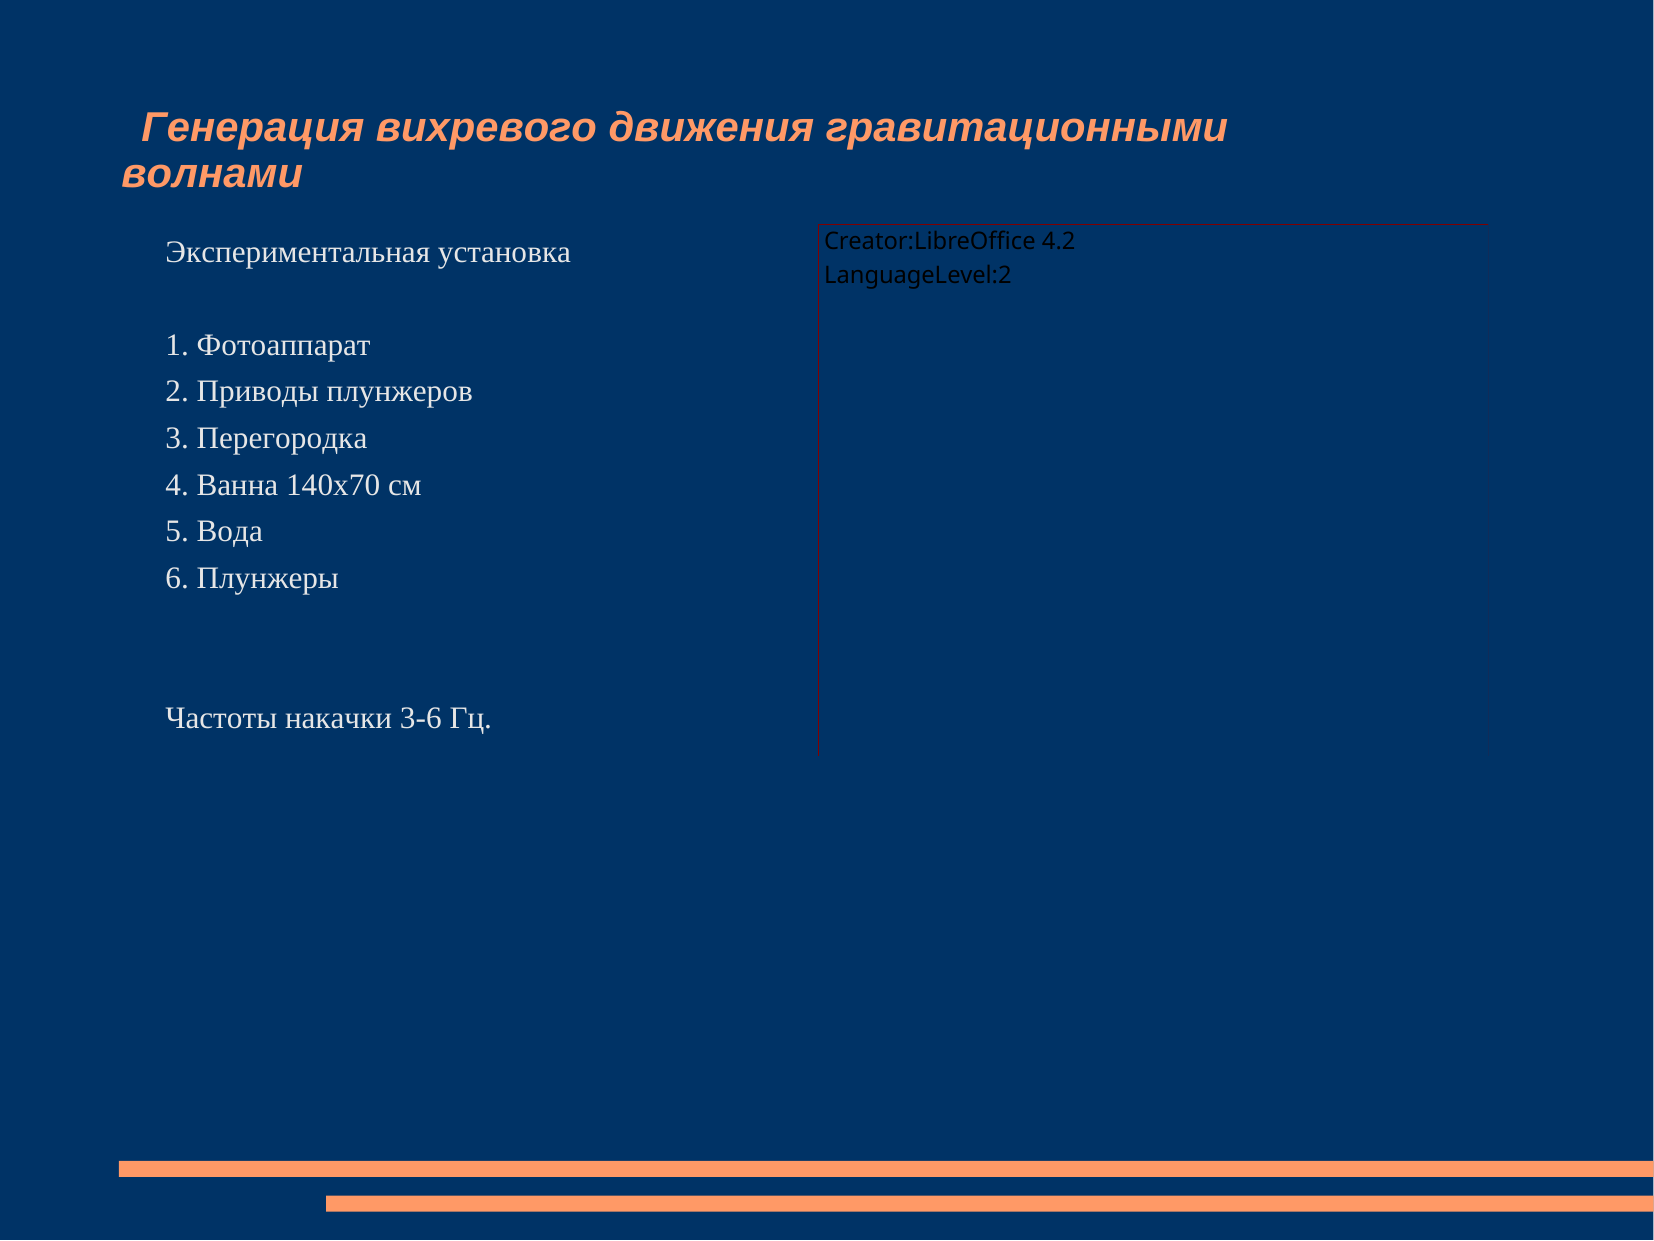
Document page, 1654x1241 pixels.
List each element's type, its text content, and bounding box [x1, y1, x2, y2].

picture [816, 222, 1489, 756]
title Генерация вихревого движения гравитационными волнами [121, 46, 1534, 254]
list Экспериментальная установка 1. Фотоаппарат 2. Приводы плунжеров 3. Перегородка 4. Ванна 140х70 см 5. Вода 6. Плунжеры Частоты накачки 3-6 Гц. [94, 234, 839, 1016]
